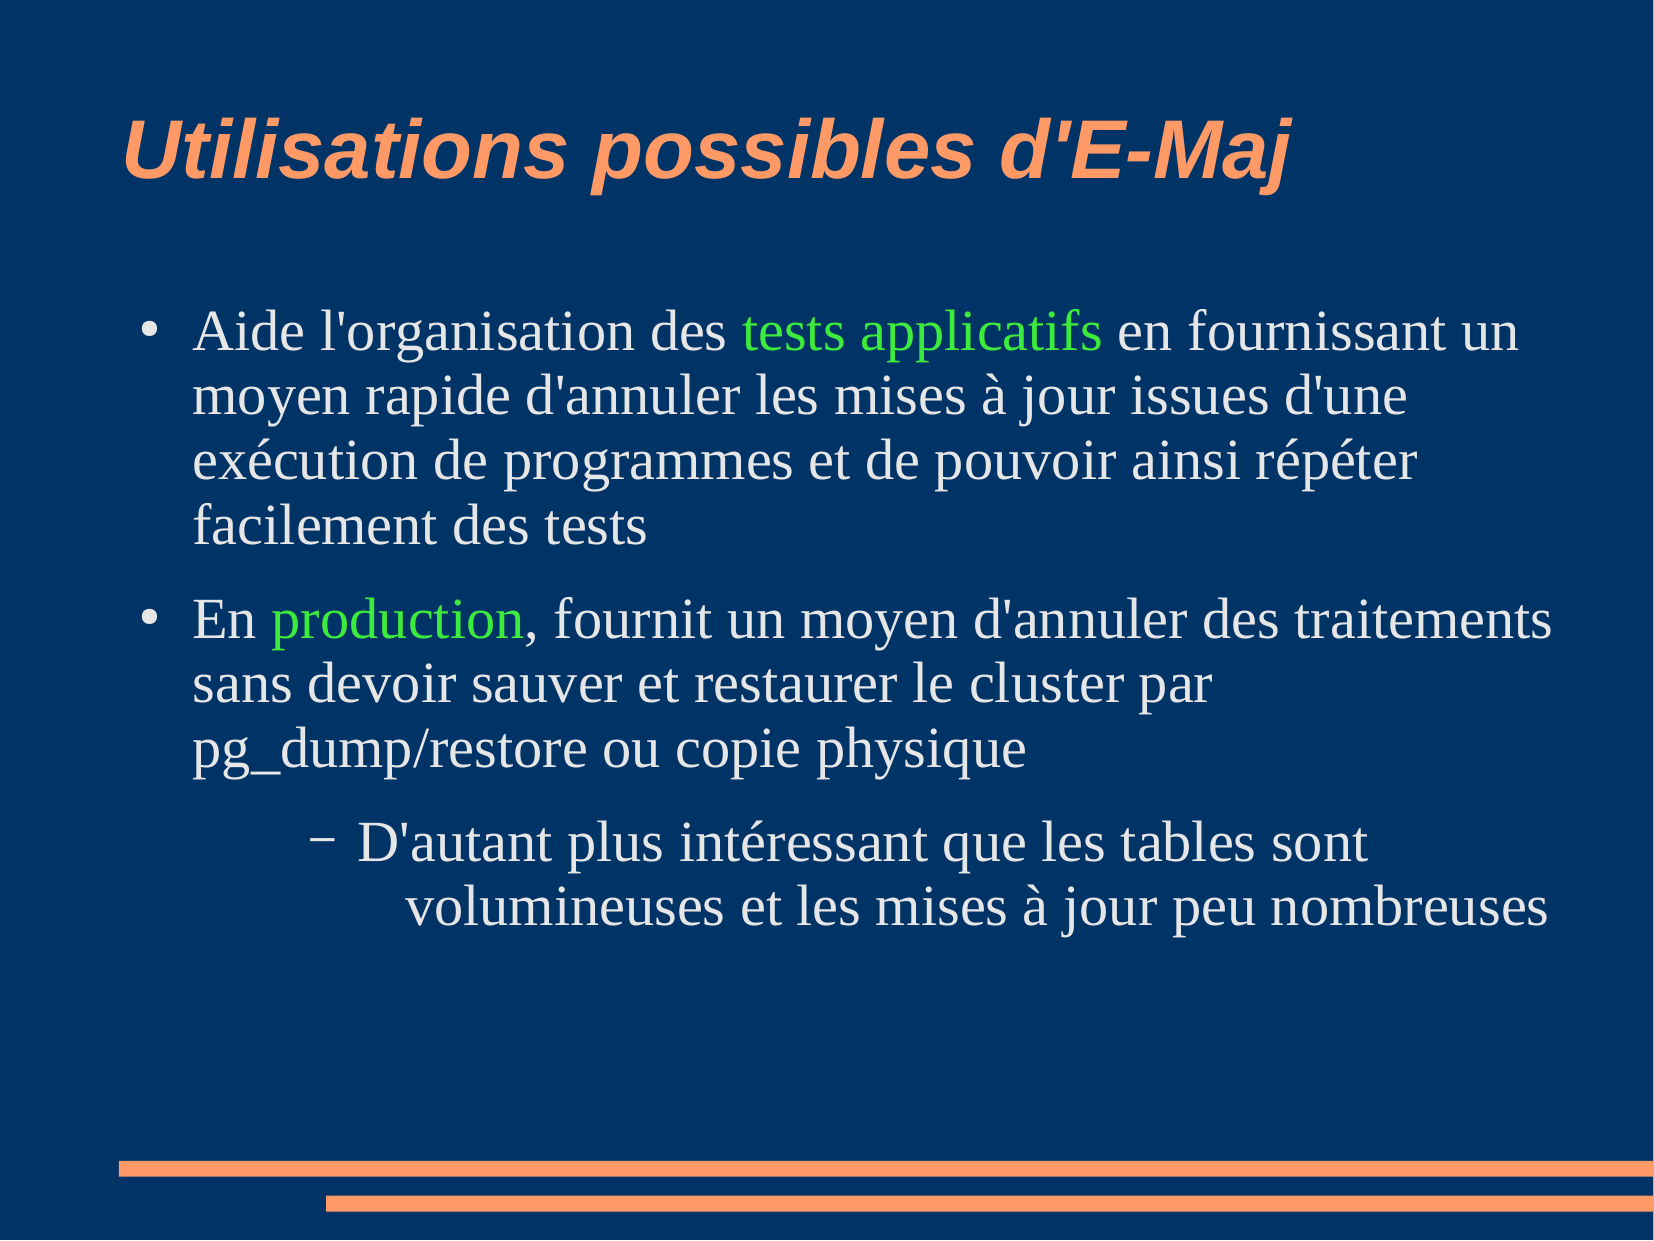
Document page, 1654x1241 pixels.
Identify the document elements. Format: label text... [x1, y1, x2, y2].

list Aide l'organisation des tests applicatifs en fournissant un moyen rapide d'annuler les mises à jour issues d'une exécution de programmes et de pouvoir ainsi répéter facilement des tests En production, fournit un moyen d'annuler des traitements sans devoir sauver et restaurer le cluster par pg_dump/restore ou copie physique D'autant plus intéressant que les tables sont volumineuses et les mises à jour peu nombreuses [121, 298, 1561, 1094]
title Utilisations possibles d'E-Maj [121, 46, 1534, 254]
